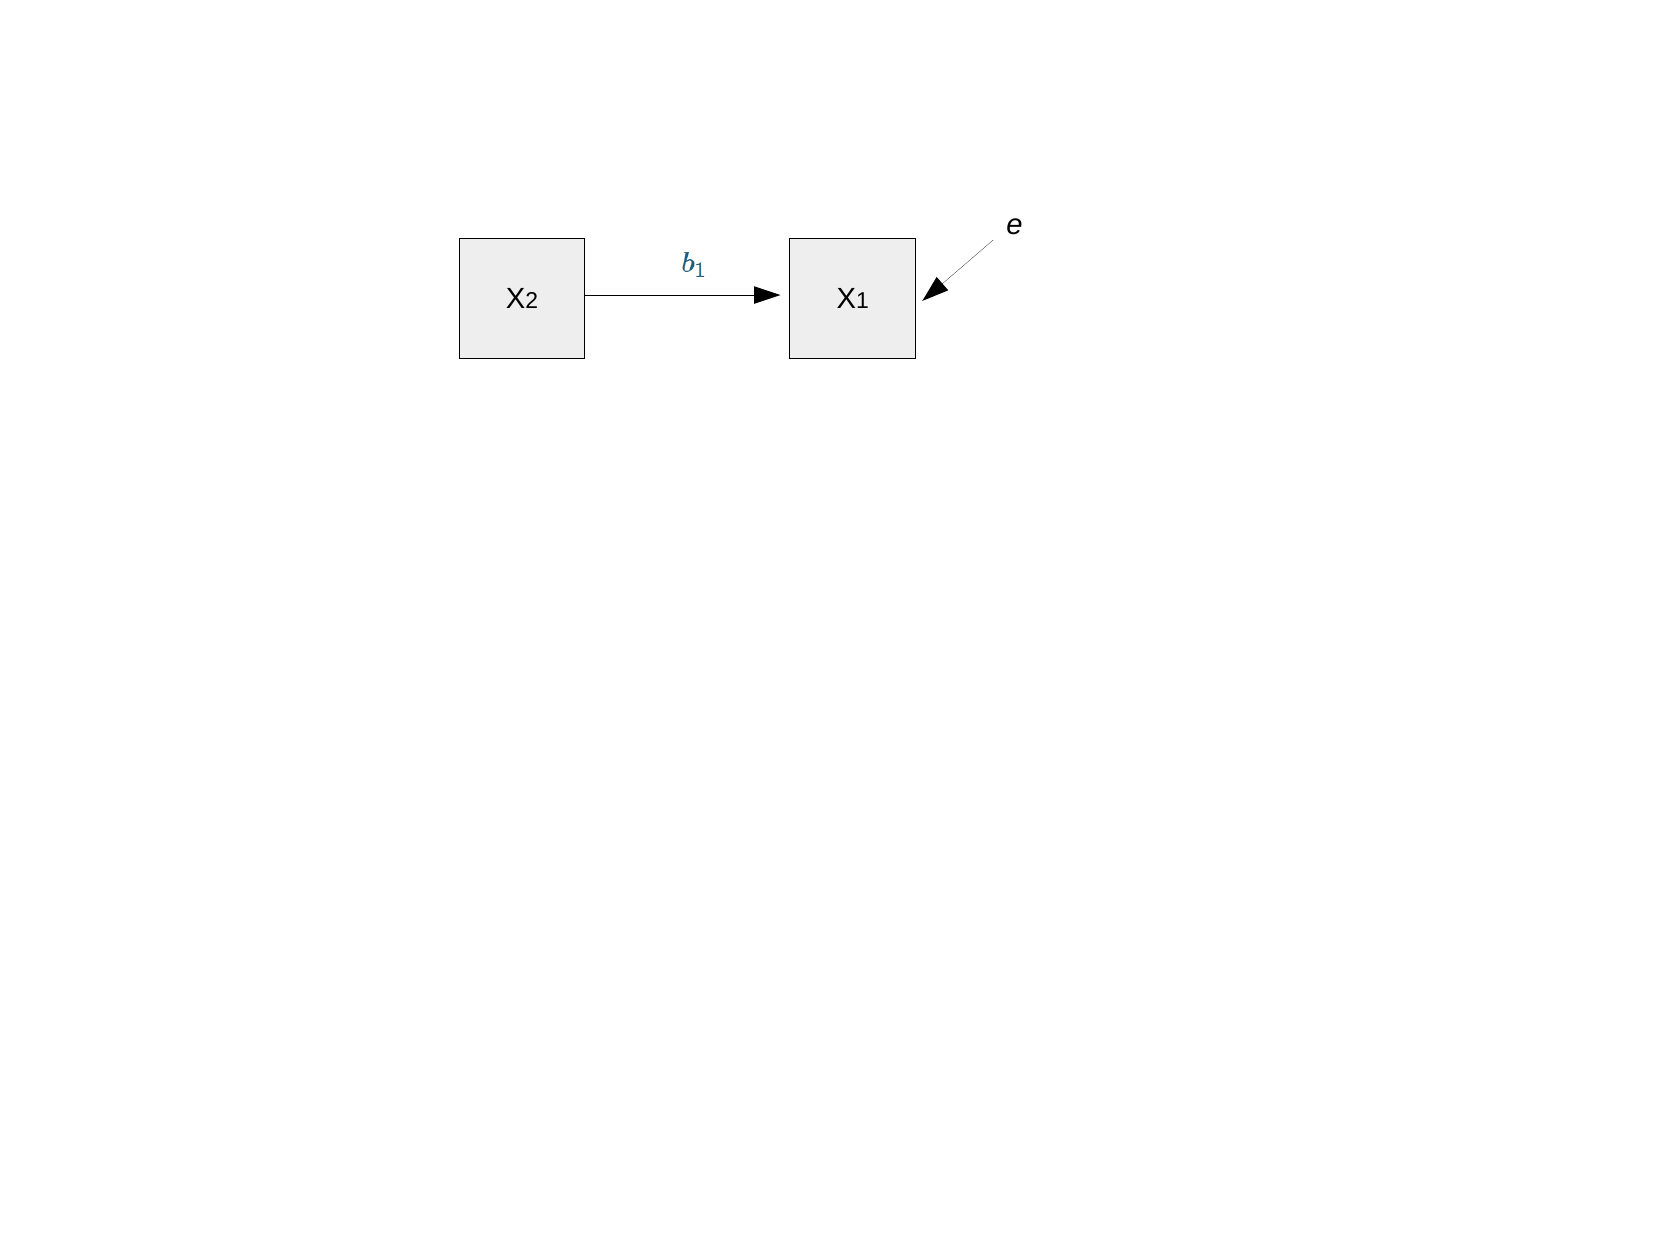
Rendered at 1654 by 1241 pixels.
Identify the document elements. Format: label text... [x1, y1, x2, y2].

text_box e [990, 200, 1039, 249]
text_box X1 [789, 238, 916, 359]
text_box X2 [459, 238, 585, 359]
picture [675, 244, 705, 281]
